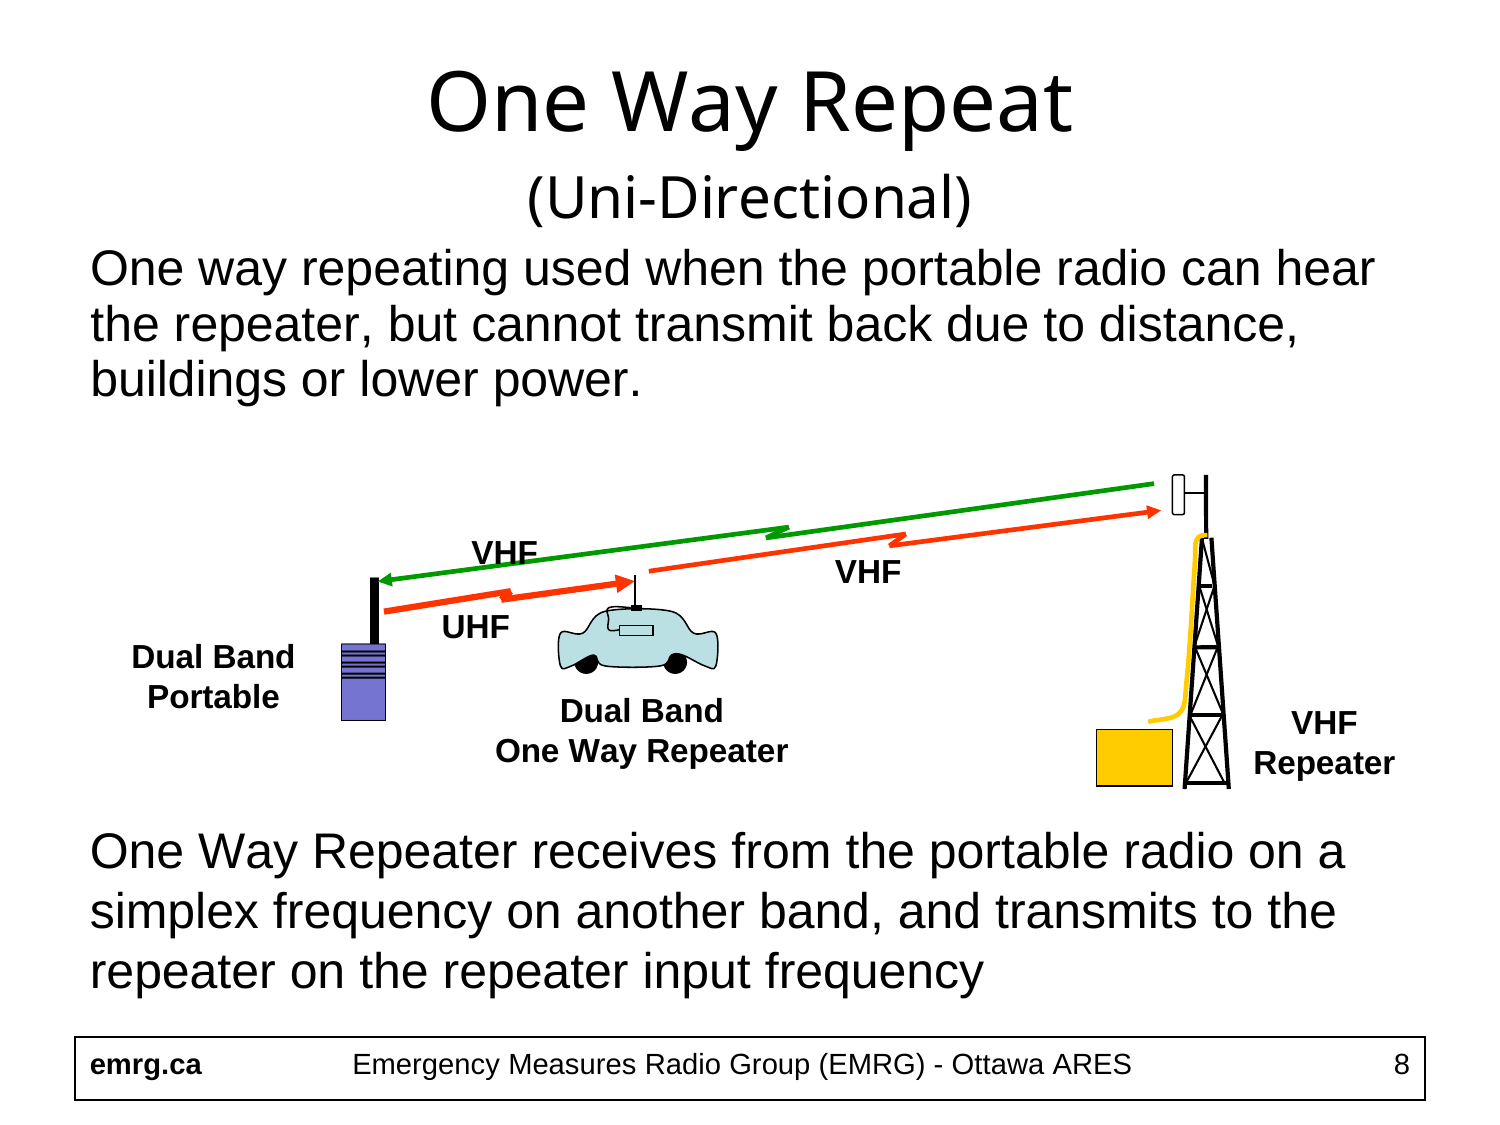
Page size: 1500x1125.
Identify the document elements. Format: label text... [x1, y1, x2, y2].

text_box Dual Band One Way Repeater [480, 681, 804, 778]
title One Way Repeat (Uni-Directional) [75, 45, 1426, 232]
picture [340, 577, 387, 722]
text_box Emergency Measures Radio Group (EMRG) - Ottawa ARES [247, 1037, 1238, 1103]
text_box <number> [1246, 1037, 1426, 1103]
text_box VHF [820, 542, 917, 599]
list One way repeating used when the portable radio can hear the repeater, but cannot transmit back due to distance, buildings or lower power. [75, 232, 1426, 478]
text_box One Way Repeater receives from the portable radio on a simplex frequency on another band, and transmits to the repeater on the repeater input frequency [74, 810, 1419, 1006]
text_box VHF Repeater [1238, 693, 1411, 789]
text_box VHF [456, 523, 553, 579]
text_box UHF [426, 597, 525, 653]
text_box [558, 608, 718, 674]
text_box [1096, 729, 1173, 786]
text_box Dual Band Portable [116, 627, 311, 723]
